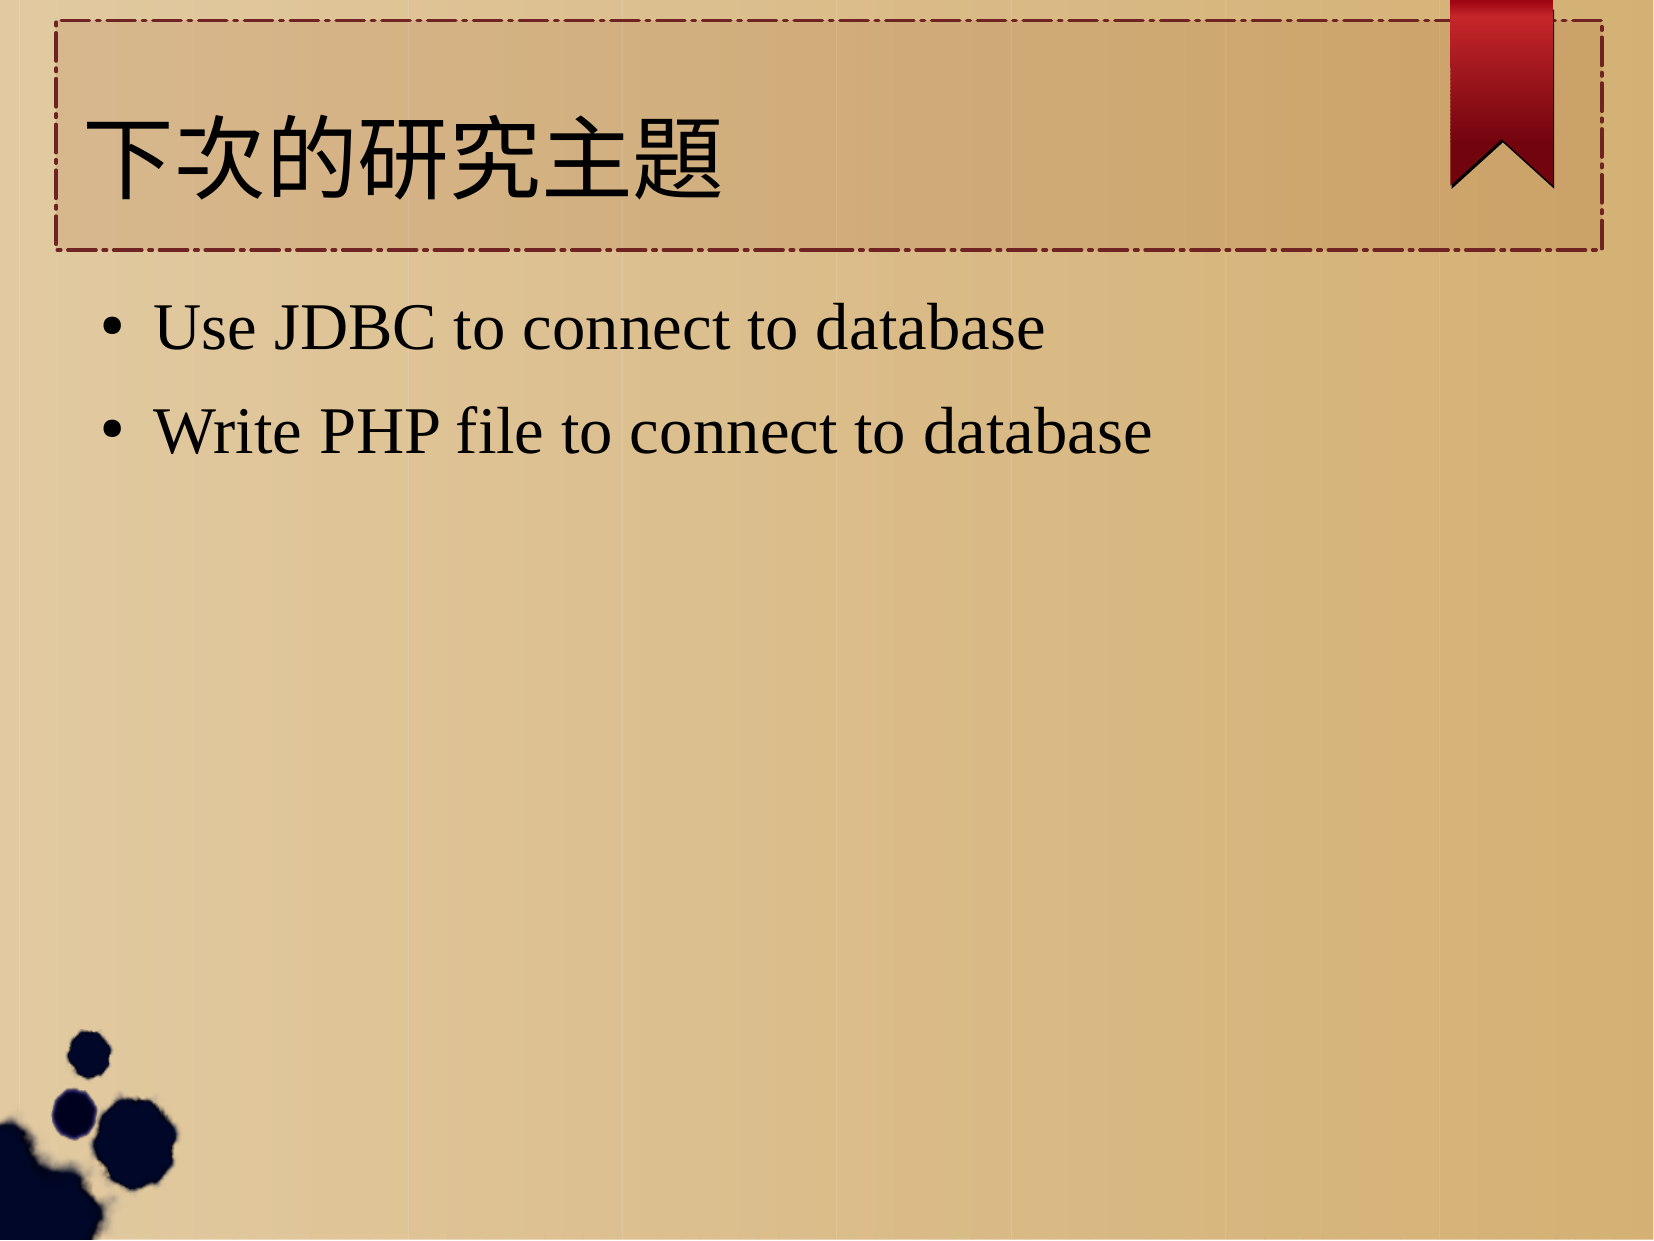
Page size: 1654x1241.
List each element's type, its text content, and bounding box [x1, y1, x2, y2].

title 下次的研究主題 [82, 49, 1571, 257]
list Use JDBC to connect to database Write PHP file to connect to database [82, 290, 1571, 1010]
